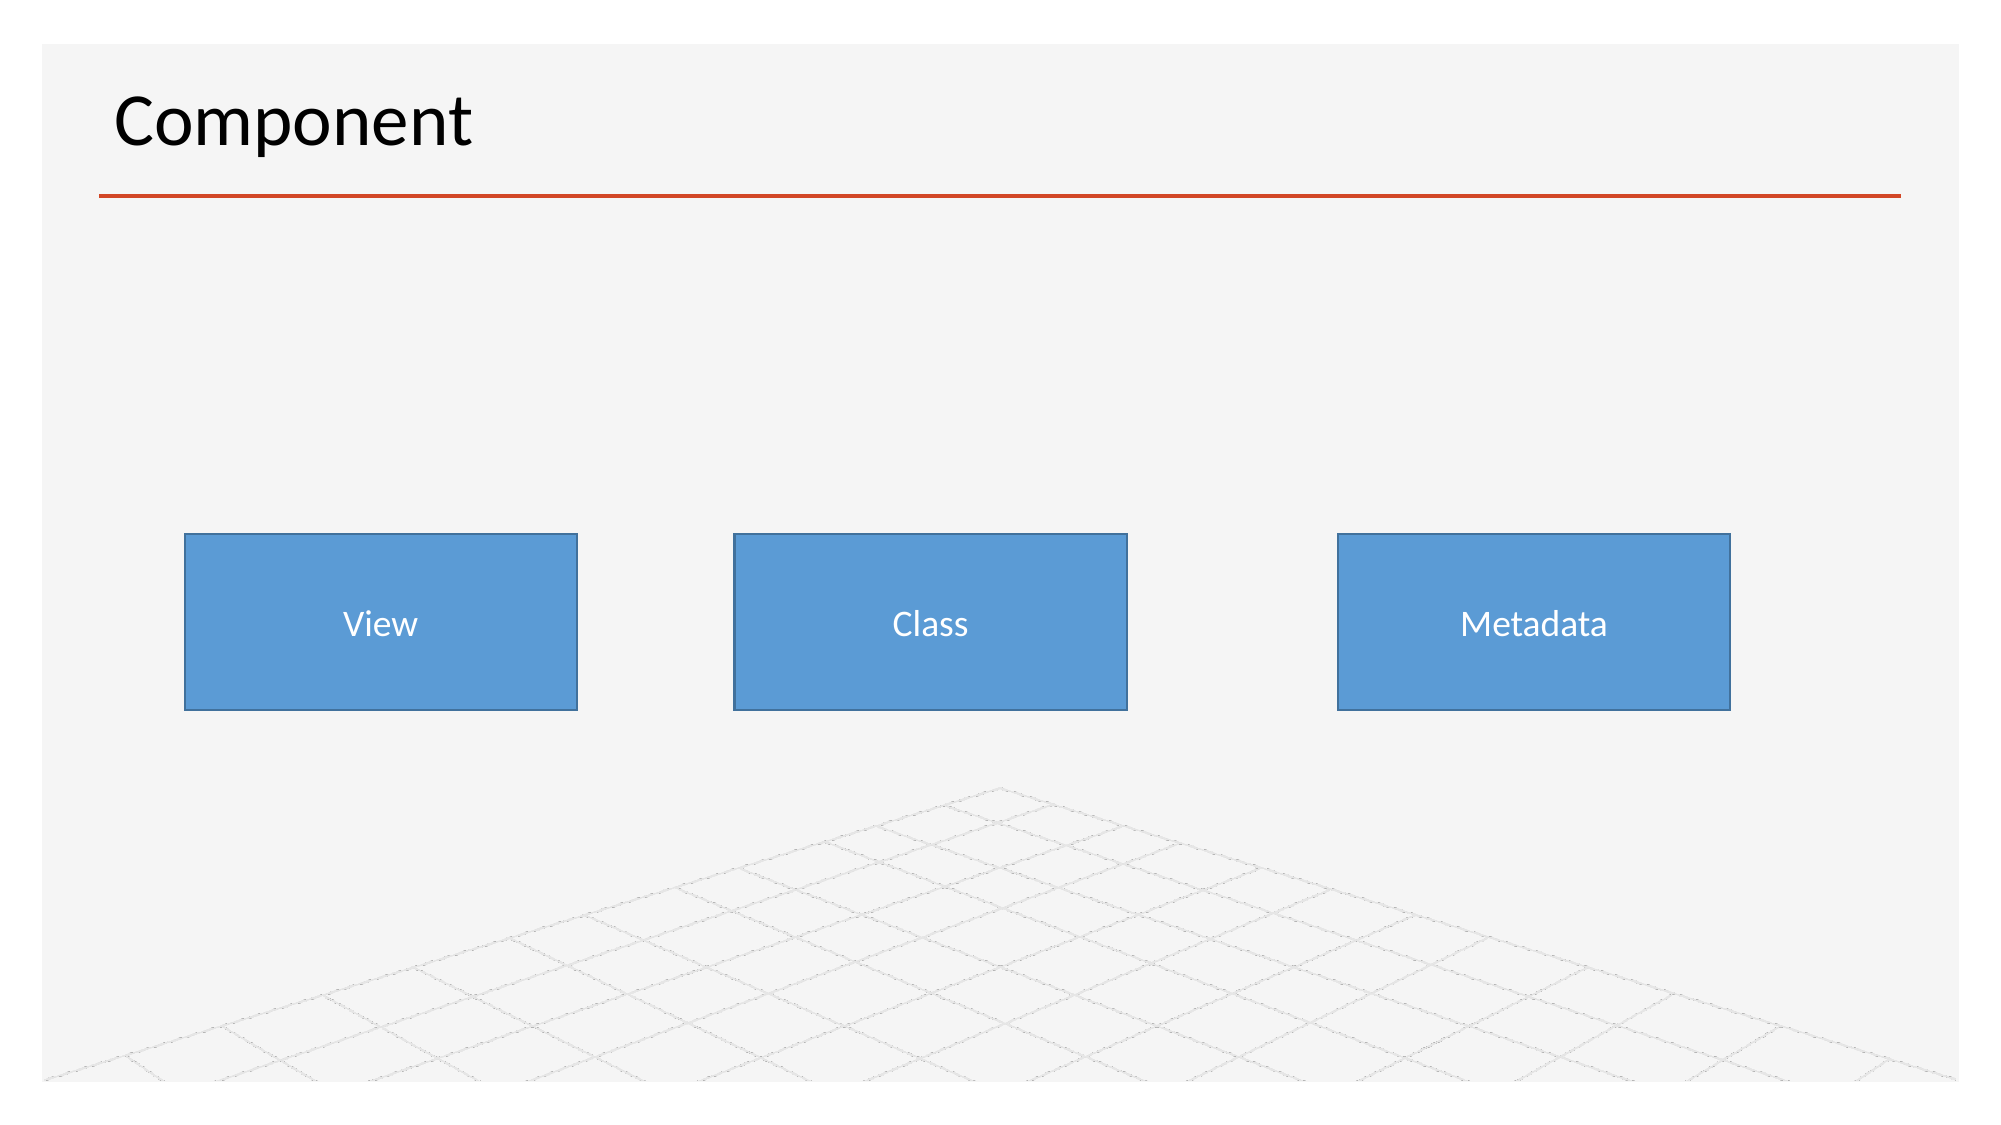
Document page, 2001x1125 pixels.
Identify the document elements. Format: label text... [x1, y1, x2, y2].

list [99, 213, 1901, 1052]
text_box Metadata [1338, 534, 1730, 710]
text_box Class [735, 534, 1127, 710]
text_box View [185, 534, 577, 710]
text_box Component [99, 73, 1901, 197]
